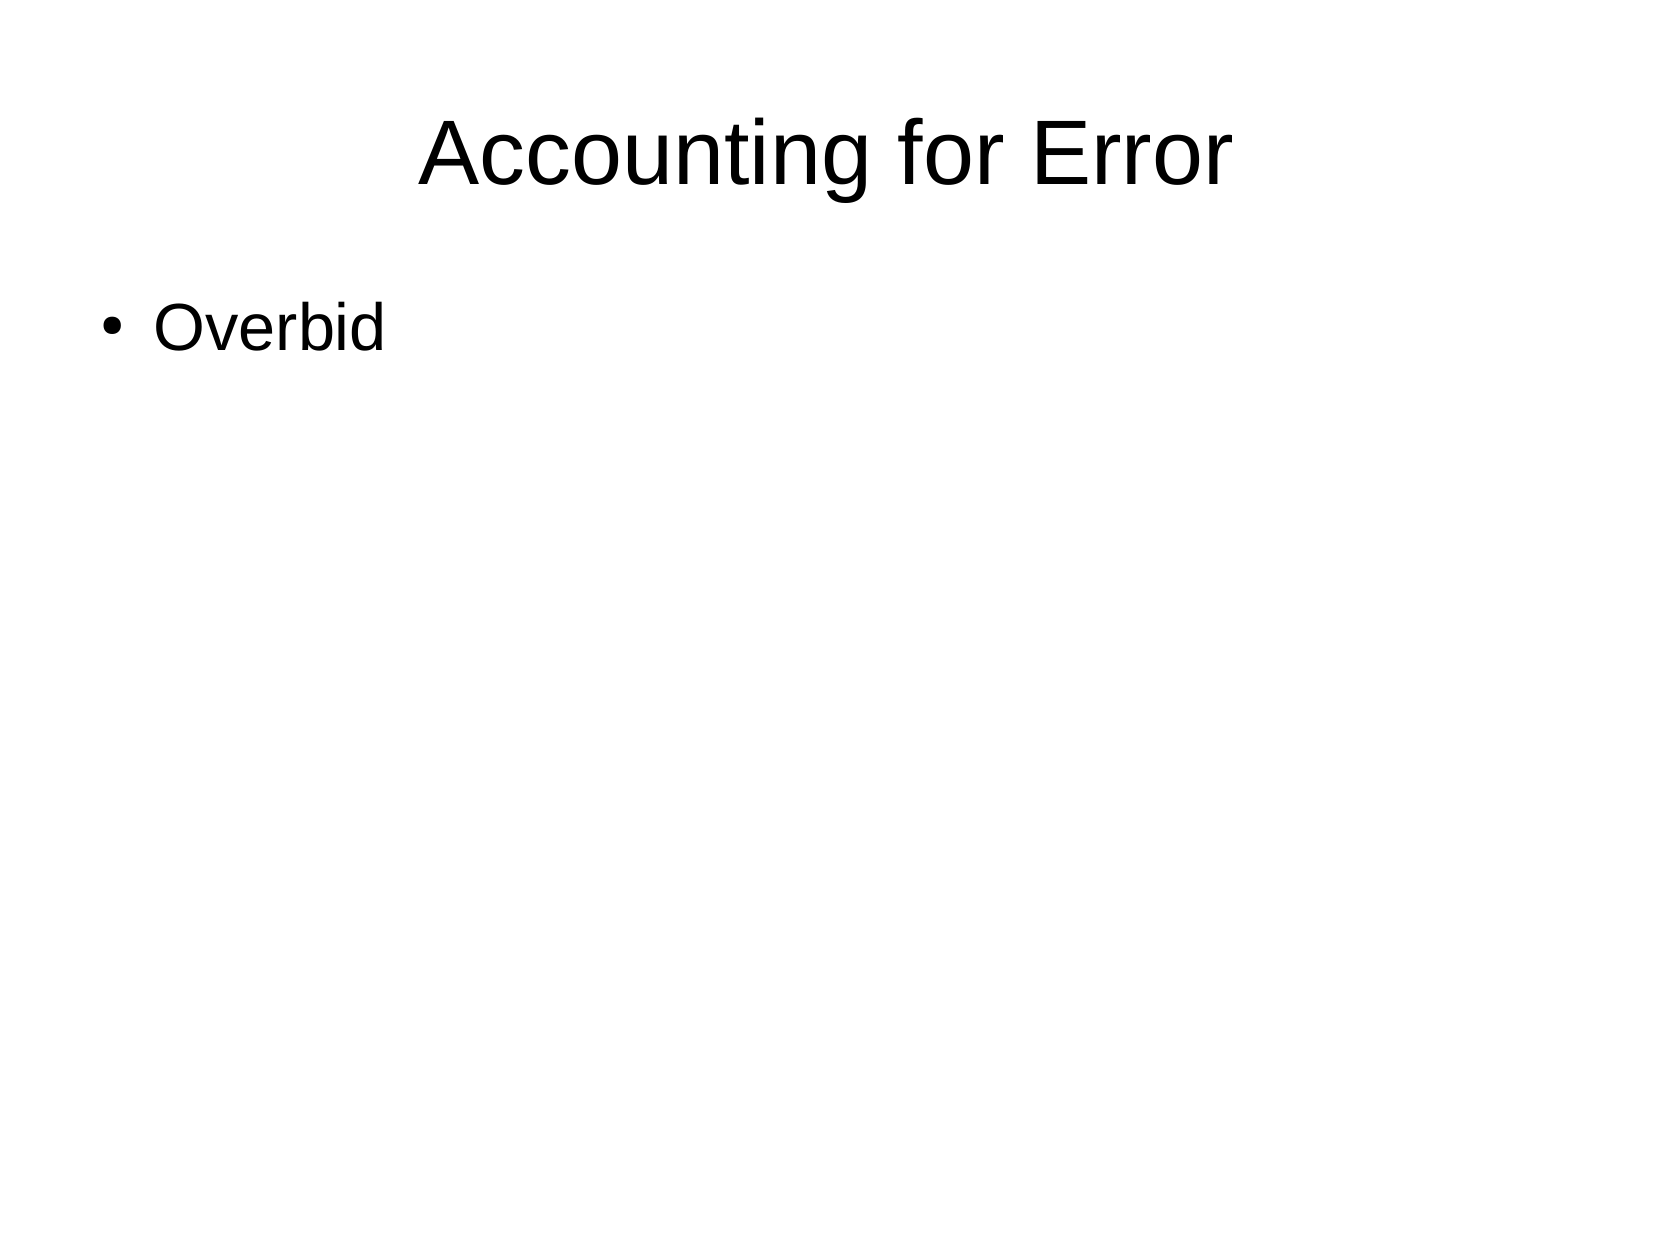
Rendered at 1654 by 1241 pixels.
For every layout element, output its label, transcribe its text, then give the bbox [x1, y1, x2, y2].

list Overbid [82, 290, 1571, 1010]
title Accounting for Error [82, 49, 1571, 257]
